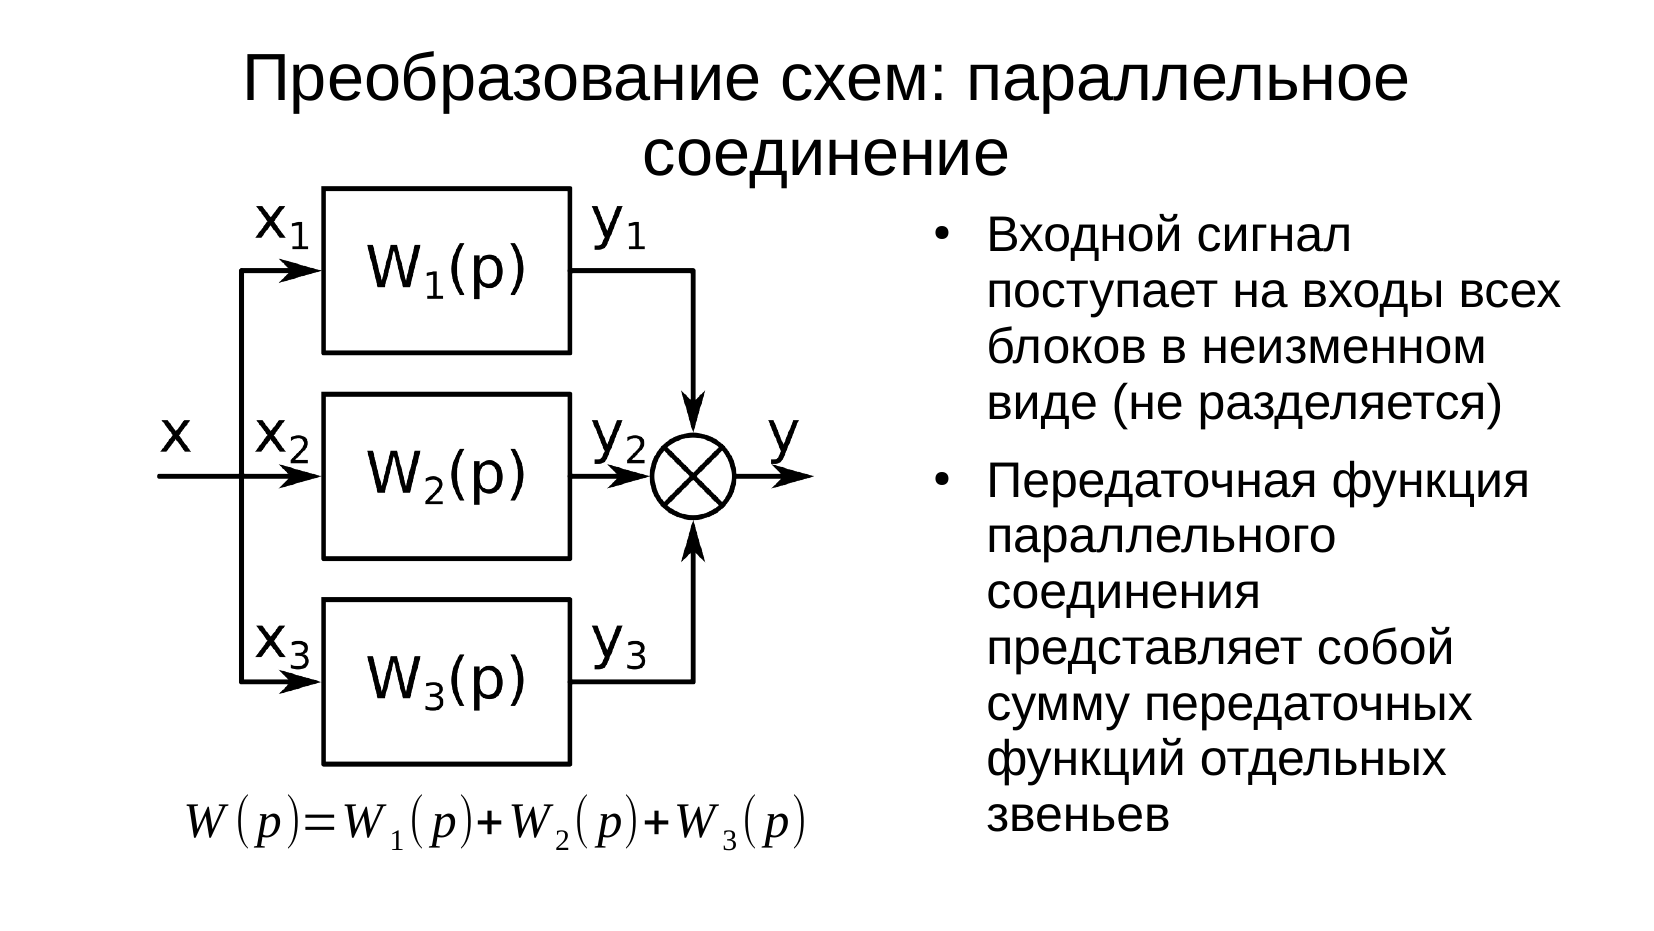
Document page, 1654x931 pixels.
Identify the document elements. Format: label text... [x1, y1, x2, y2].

list Входной сигнал поступает на входы всех блоков в неизменном виде (не разделяется) Передаточная функция параллельного соединения представляет собой сумму передаточных функций отдельных звеньев [915, 206, 1571, 876]
chart [177, 805, 815, 857]
picture [118, 147, 857, 805]
title Преобразование схем: параллельное соединение [82, 37, 1571, 193]
